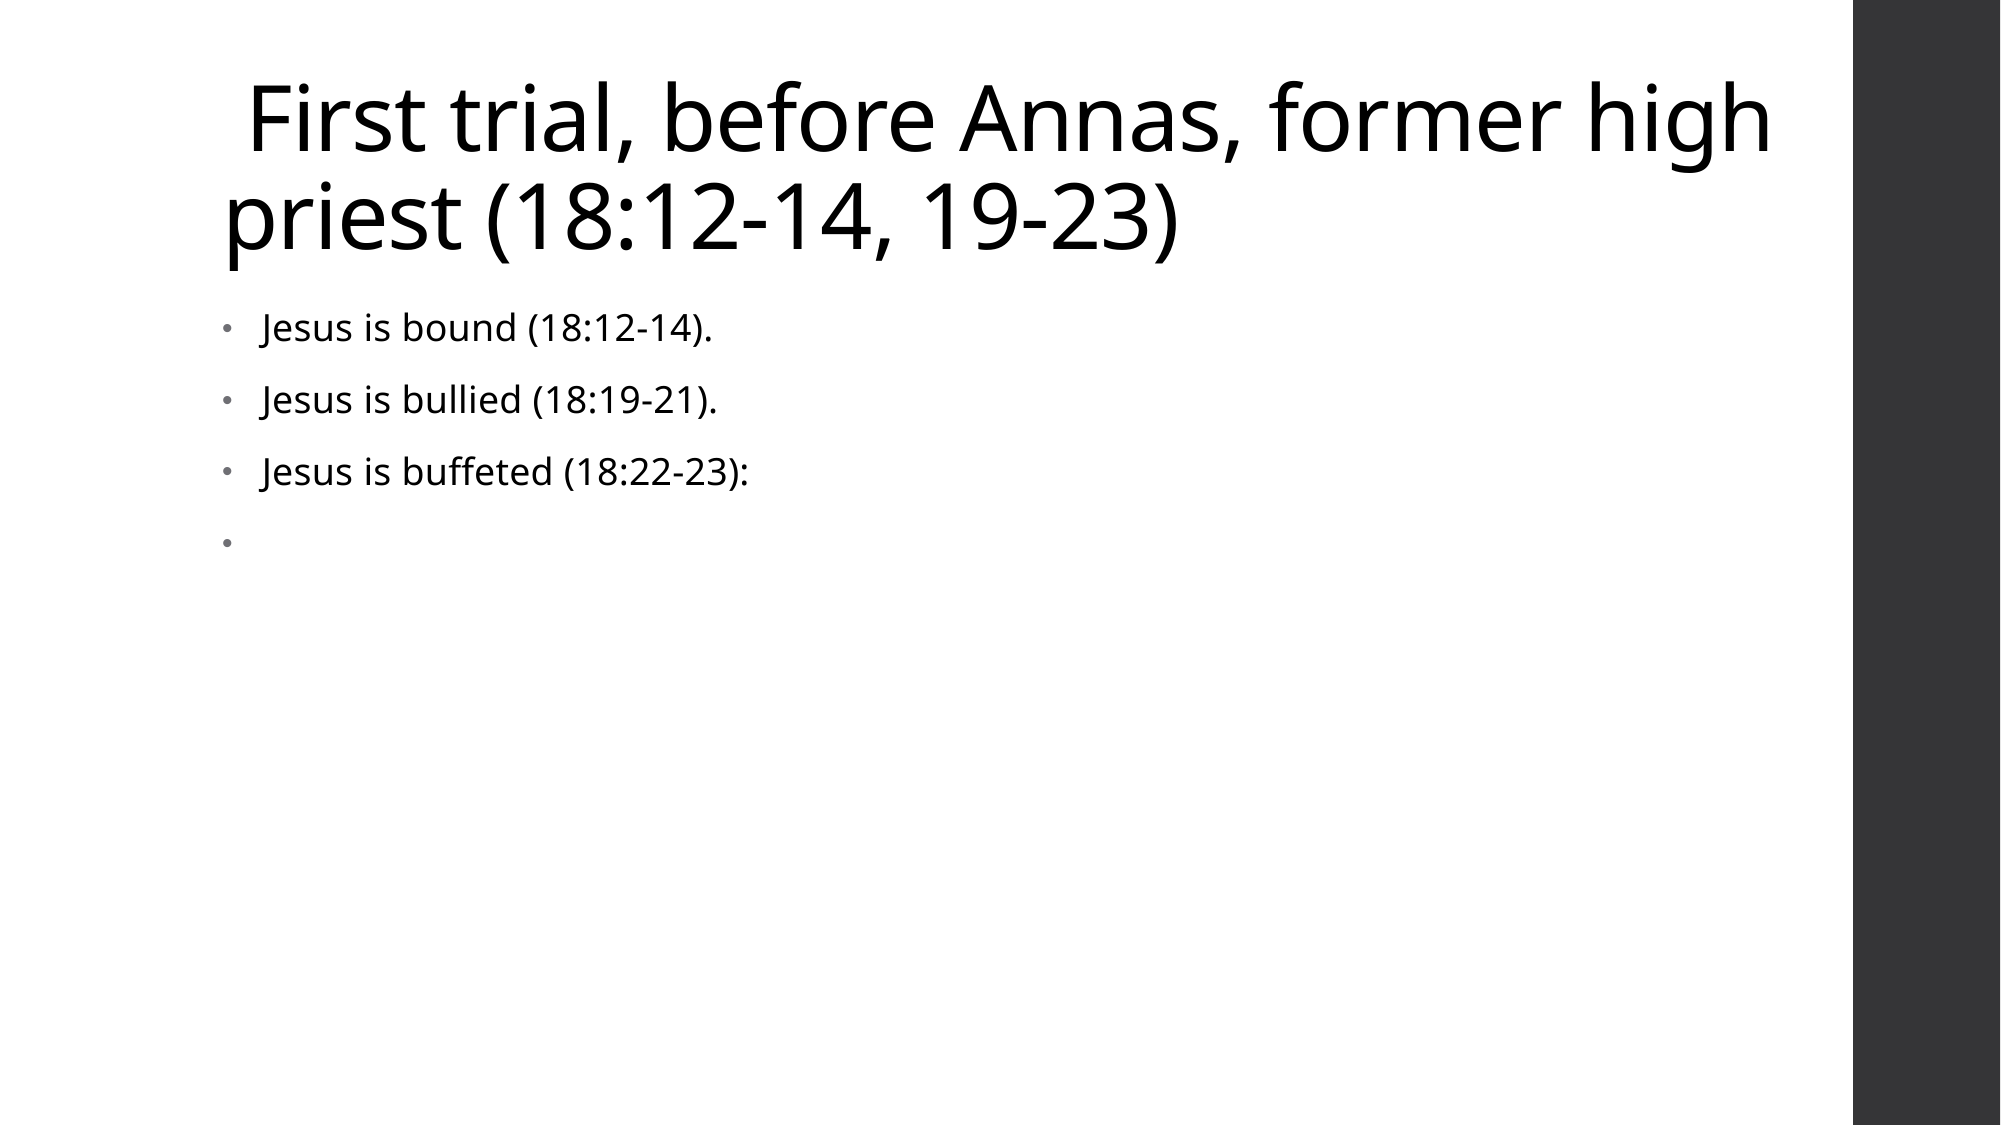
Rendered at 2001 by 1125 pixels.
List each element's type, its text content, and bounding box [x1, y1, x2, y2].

title First trial, before Annas, former high priest (18:12-14, 19-23) [206, 60, 1797, 278]
list Jesus is bound (18:12-14). Jesus is bullied (18:19-21). Jesus is buffeted (18:22-23): [206, 299, 1617, 1014]
